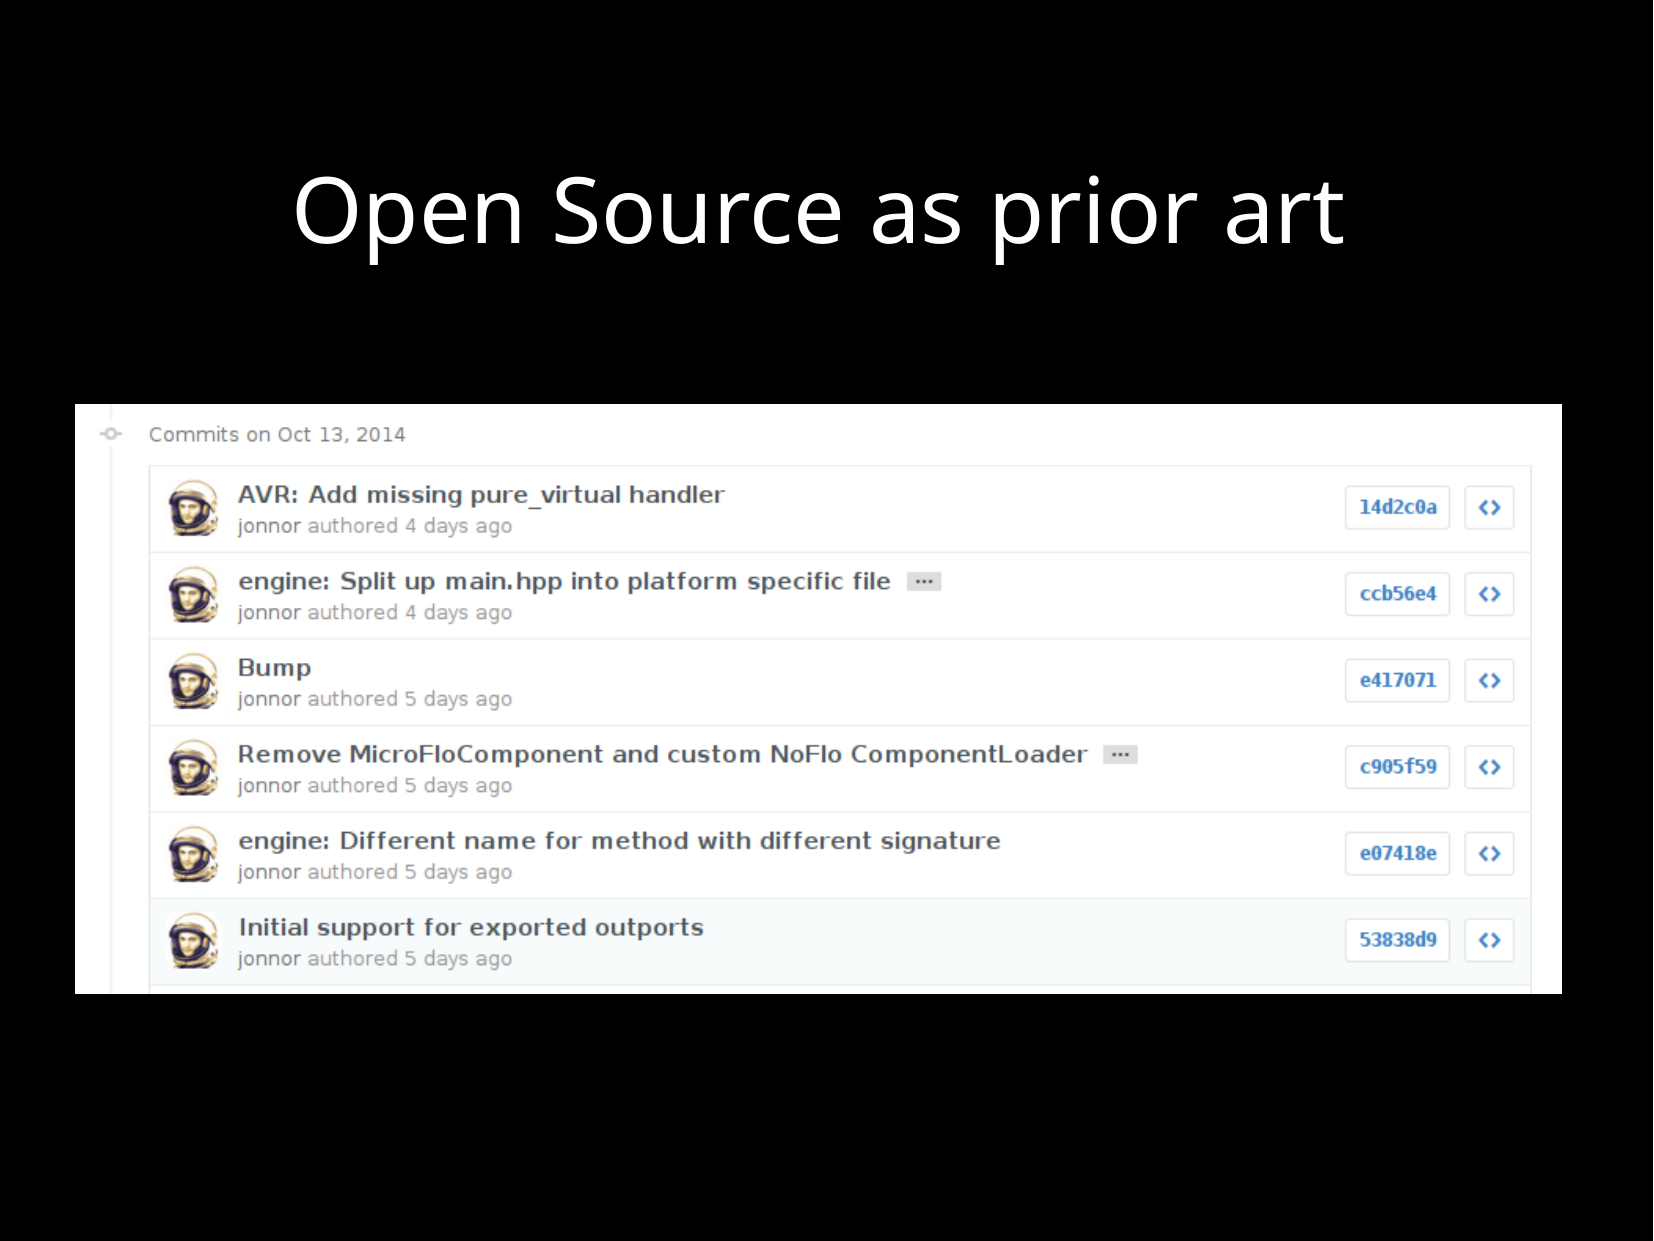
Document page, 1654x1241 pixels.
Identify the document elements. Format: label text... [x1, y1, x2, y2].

picture [75, 404, 1562, 994]
title Open Source as prior art [75, 105, 1563, 313]
